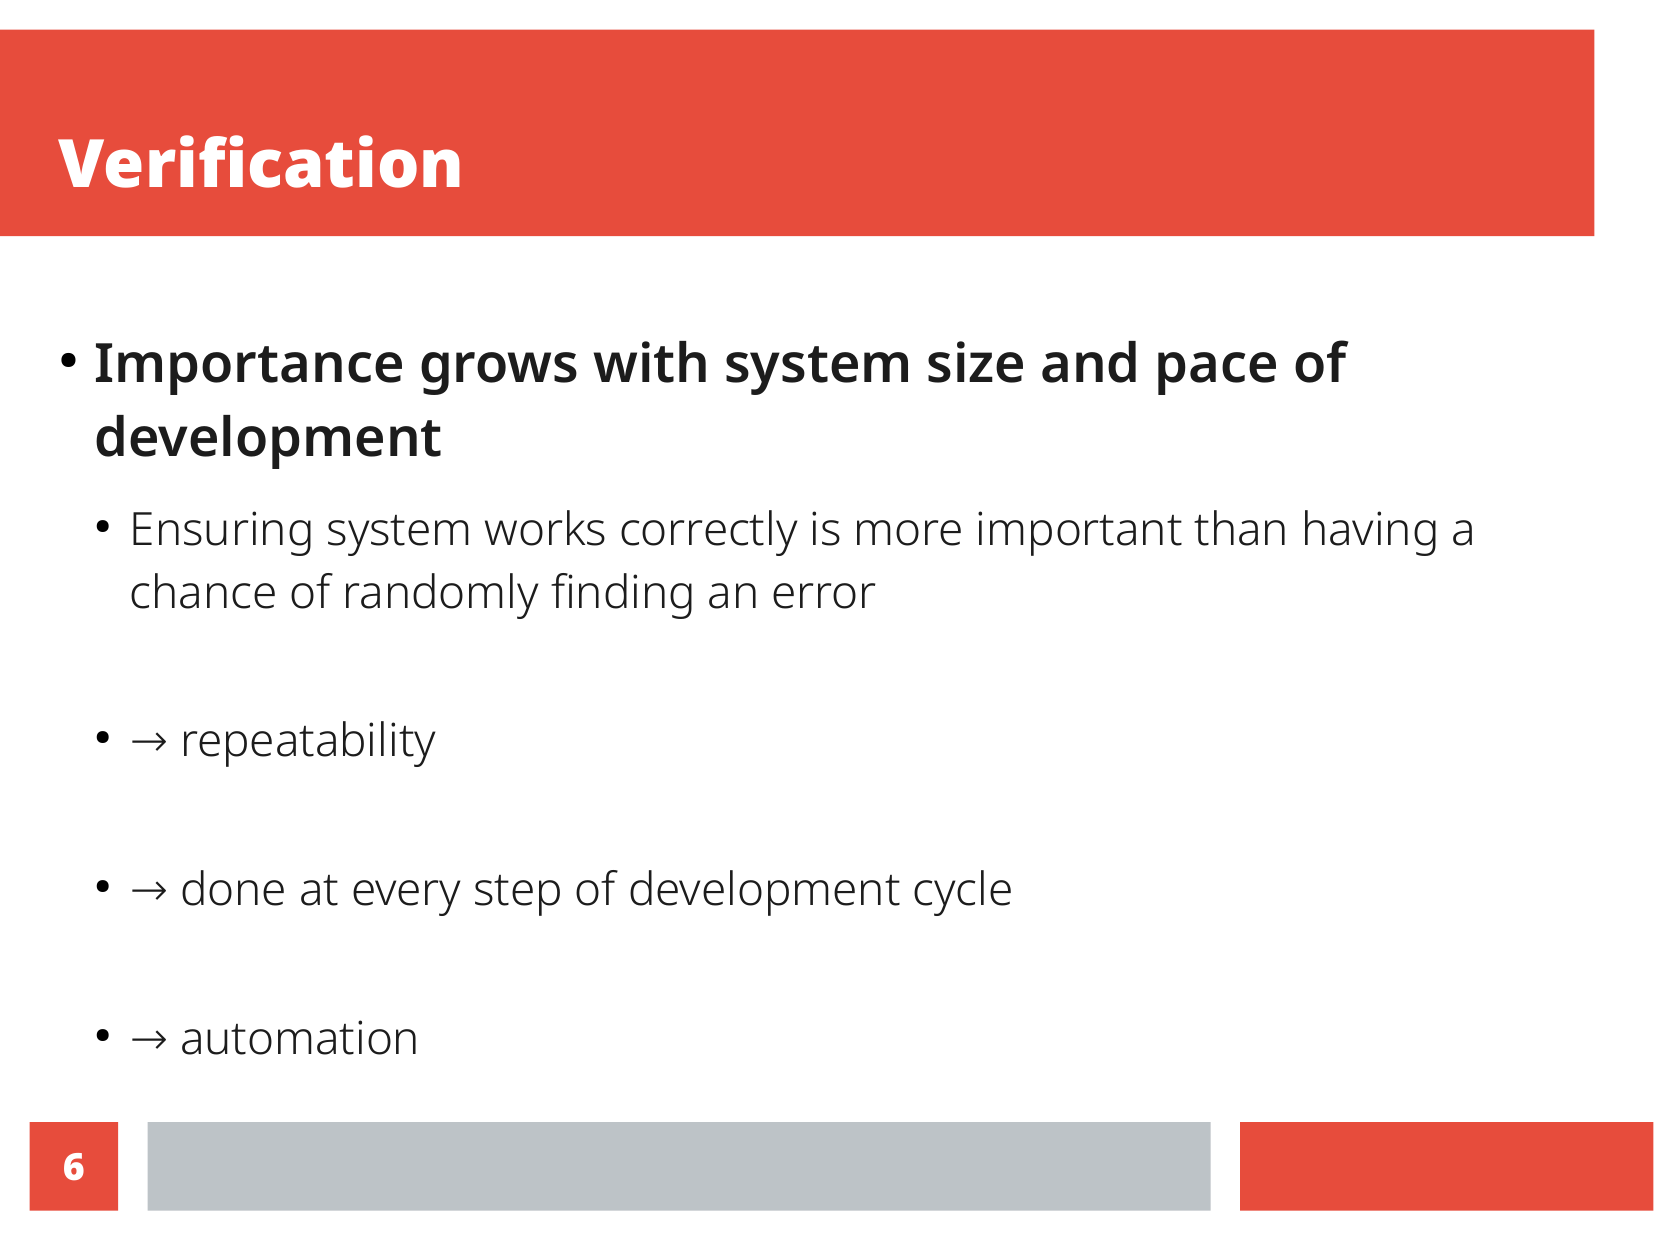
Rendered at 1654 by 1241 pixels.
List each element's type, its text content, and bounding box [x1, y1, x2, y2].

list Importance grows with system size and pace of development Ensuring system works correctly is more important than having a chance of randomly finding an error → repeatability → done at every step of development cycle → automation [59, 324, 1565, 1093]
title Verification [59, 59, 1595, 207]
